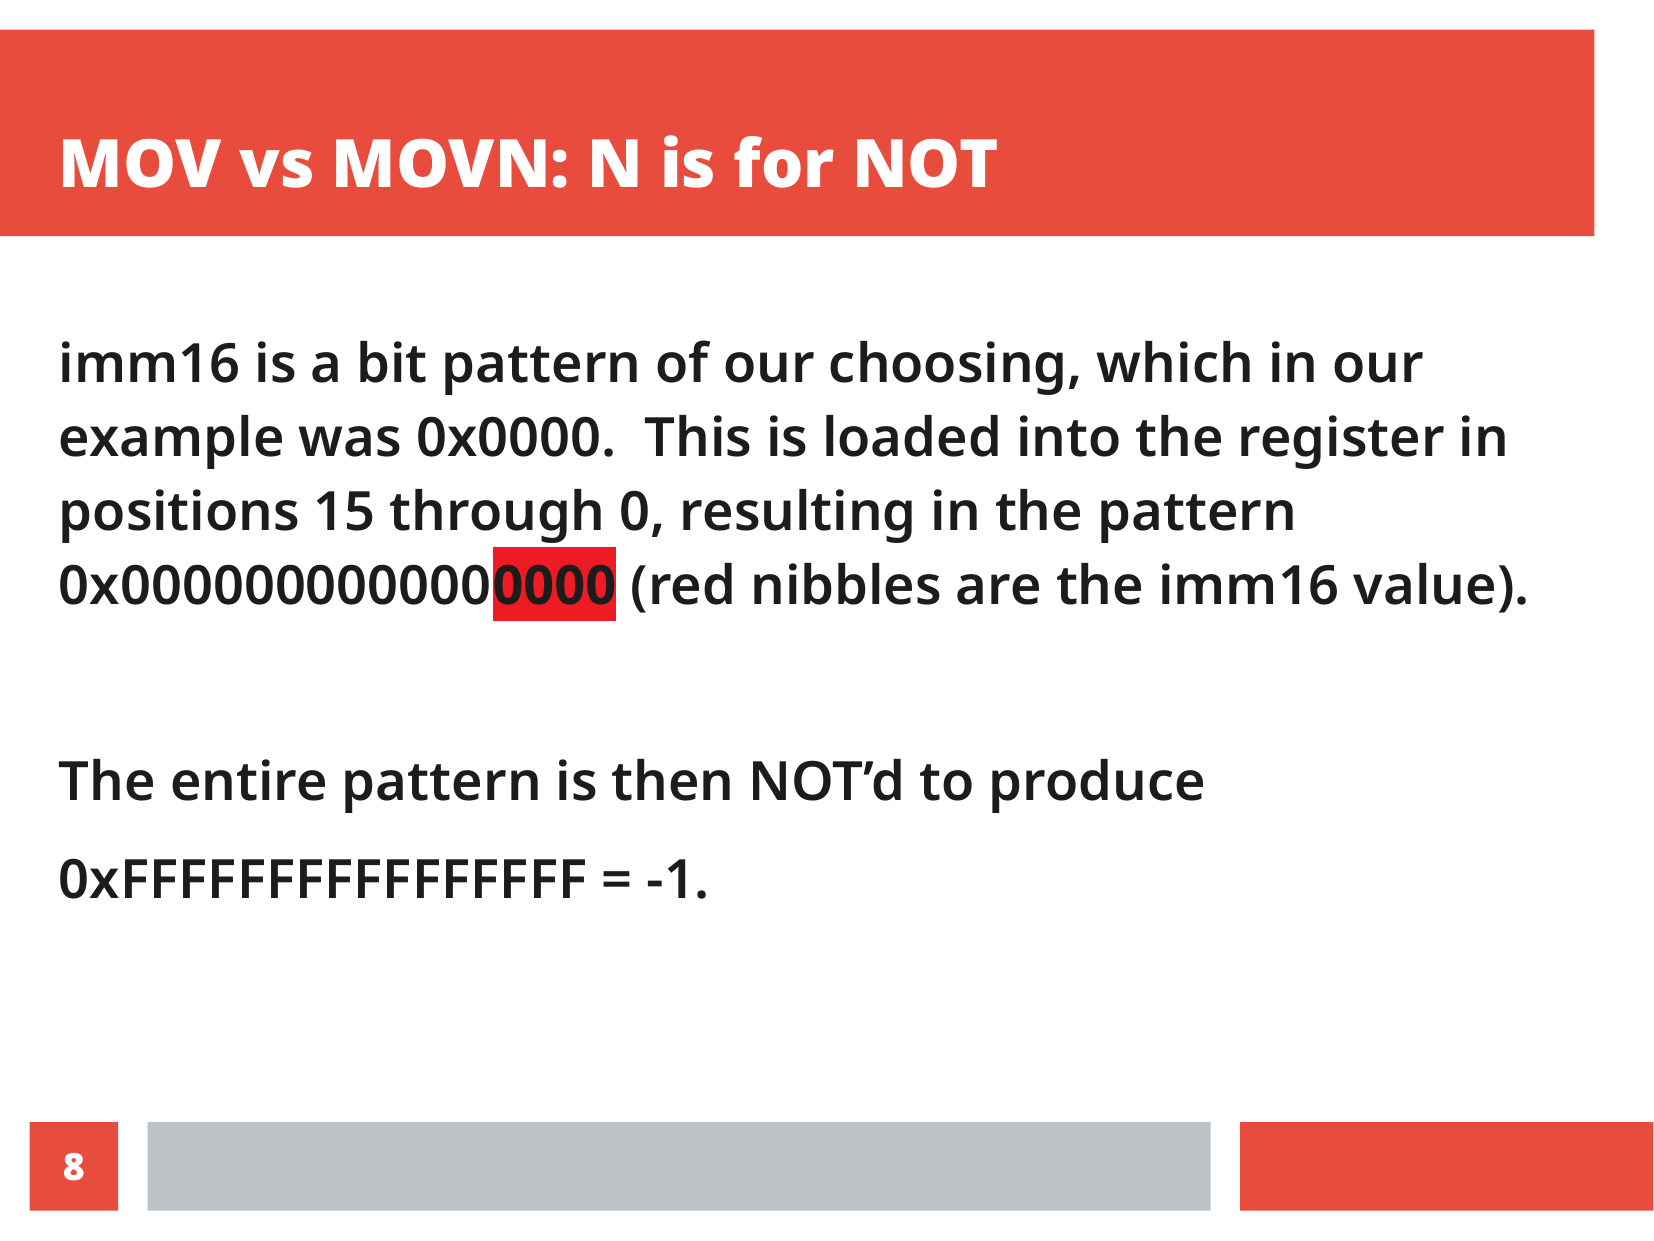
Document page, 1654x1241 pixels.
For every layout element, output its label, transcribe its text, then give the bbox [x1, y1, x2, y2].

list imm16 is a bit pattern of our choosing, which in our example was 0x0000. This is loaded into the register in positions 15 through 0, resulting in the pattern 0x0000000000000000 (red nibbles are the imm16 value). The entire pattern is then NOT’d to produce 0xFFFFFFFFFFFFFFFF = -1. [59, 324, 1565, 1093]
title MOV vs MOVN: N is for NOT [59, 59, 1595, 207]
